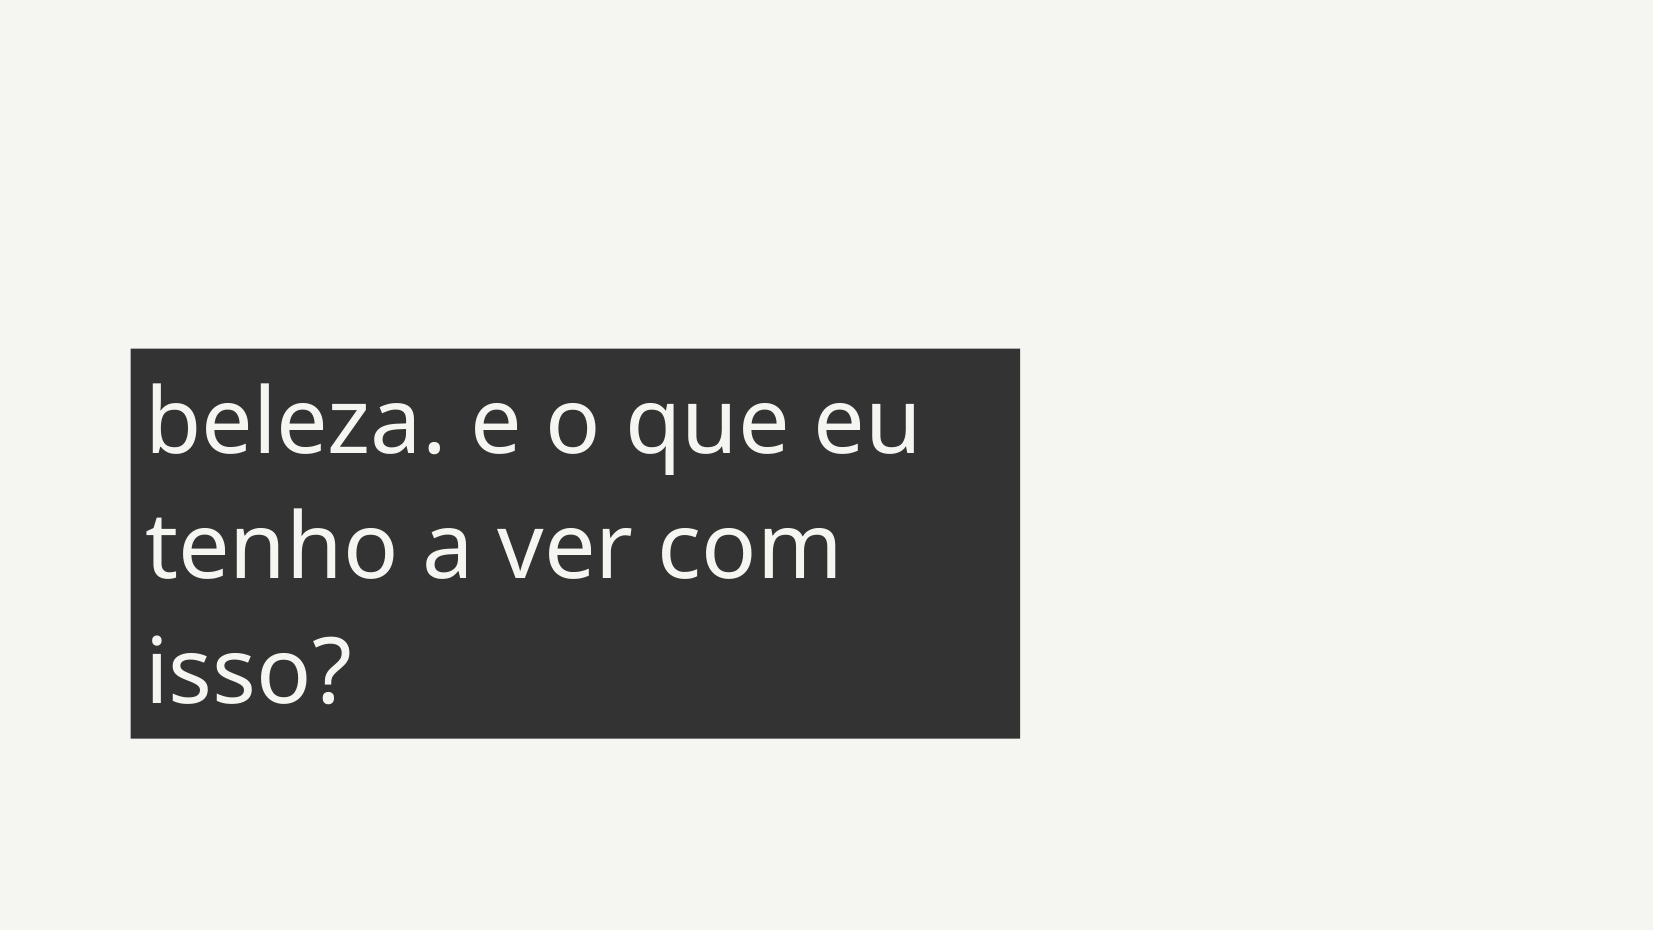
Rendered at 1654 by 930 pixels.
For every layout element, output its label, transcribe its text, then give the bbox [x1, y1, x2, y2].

text_box beleza. e o que eu tenho a ver com isso? [130, 348, 1021, 548]
